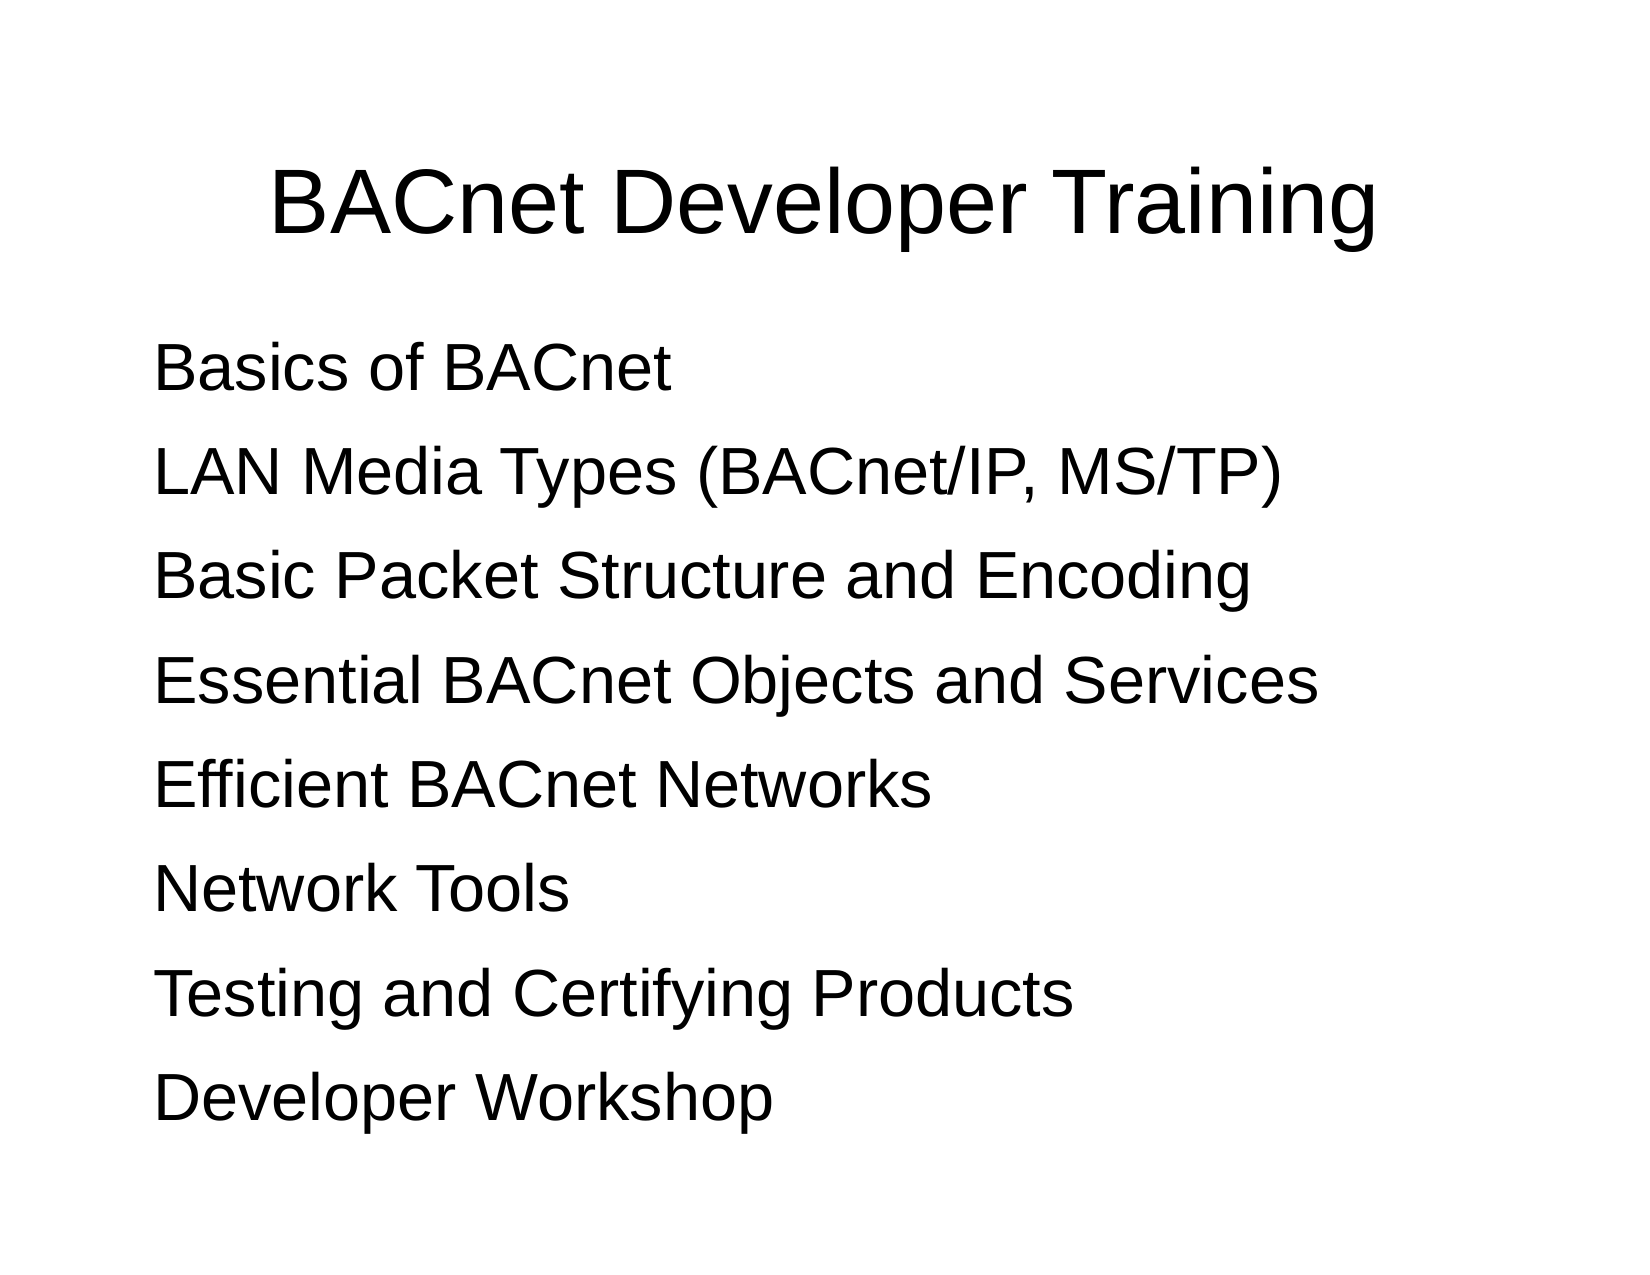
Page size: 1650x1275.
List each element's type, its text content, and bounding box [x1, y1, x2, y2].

title BACnet Developer Training [135, 112, 1515, 291]
list Basics of BACnet LAN Media Types (BACnet/IP, MS/TP) Basic Packet Structure and Encoding Essential BACnet Objects and Services Efficient BACnet Networks Network Tools Testing and Certifying Products Developer Workshop [135, 329, 1515, 1135]
